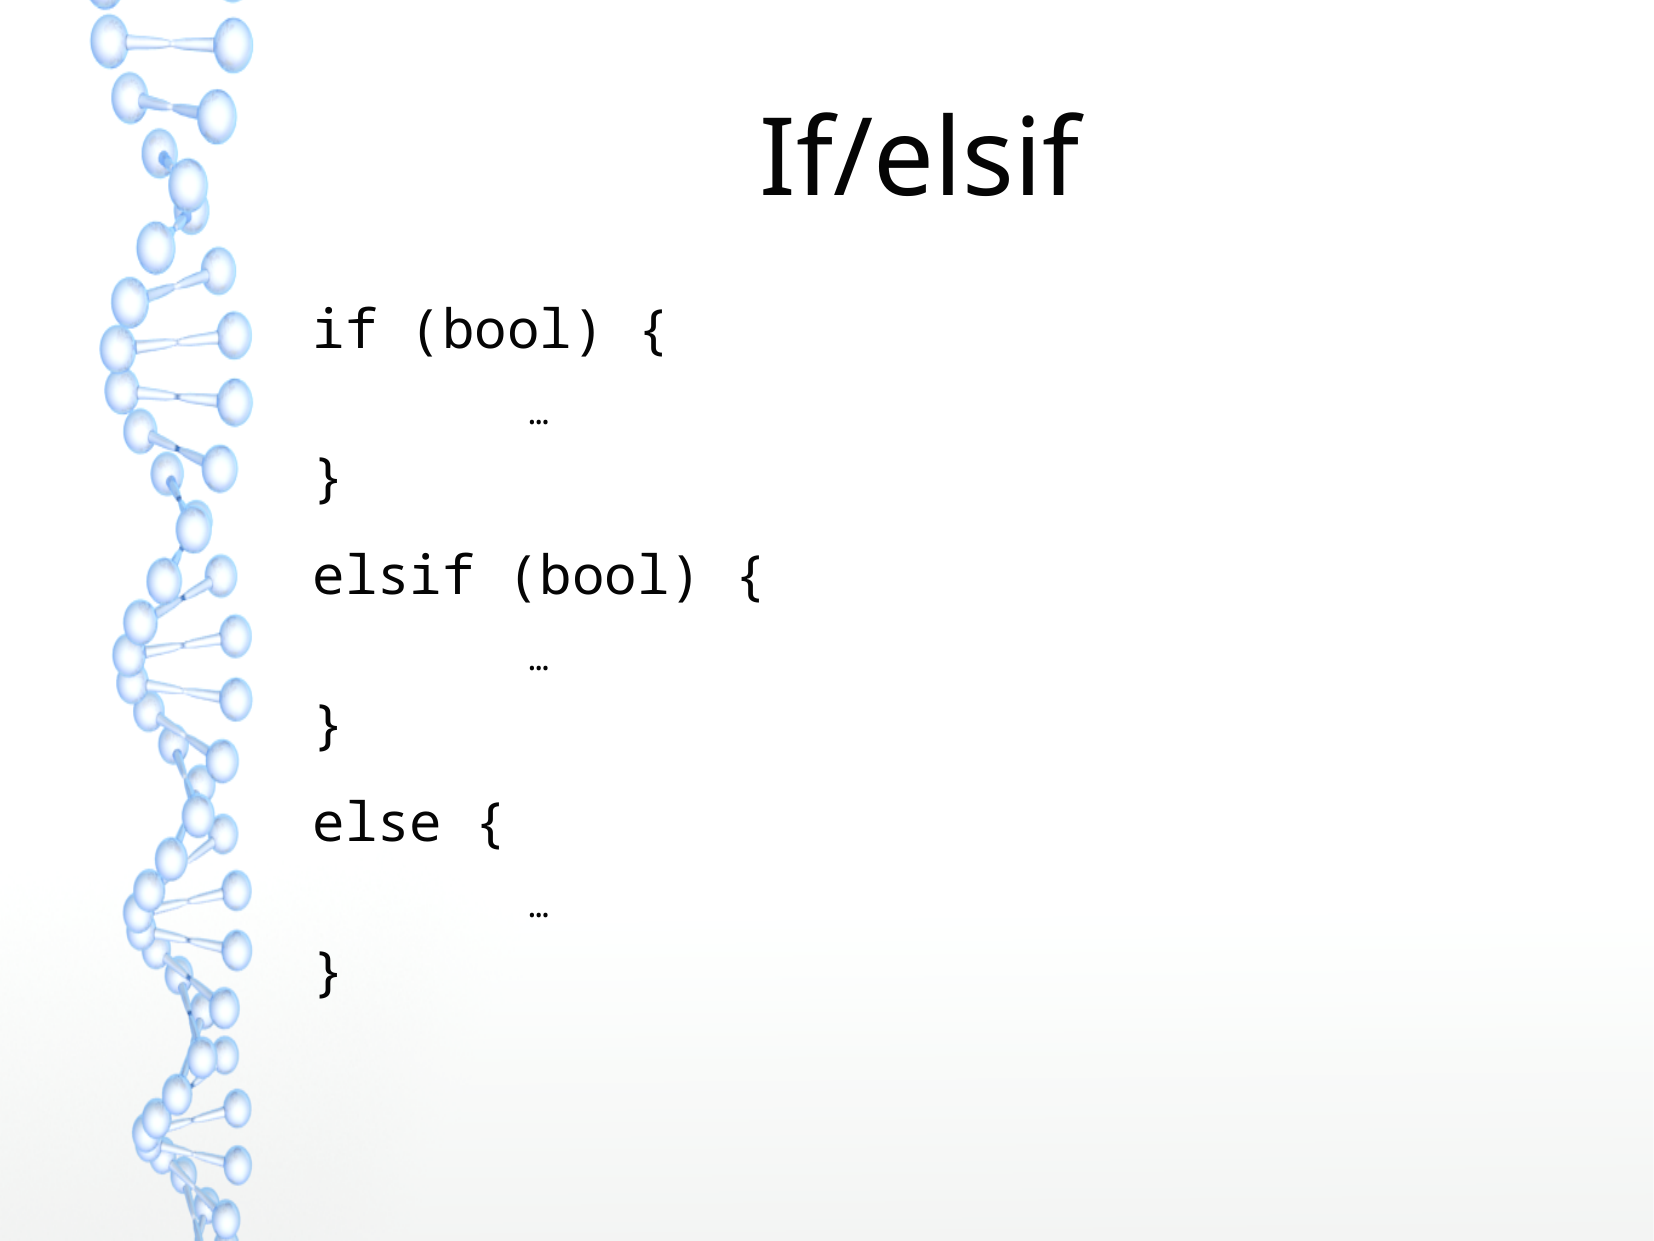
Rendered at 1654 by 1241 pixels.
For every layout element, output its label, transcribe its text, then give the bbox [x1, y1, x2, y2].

title If/elsif [269, 49, 1571, 257]
picture [0, 0, 1654, 1241]
list if (bool) { … } elsif (bool) { … } else { … } [269, 290, 1538, 1010]
